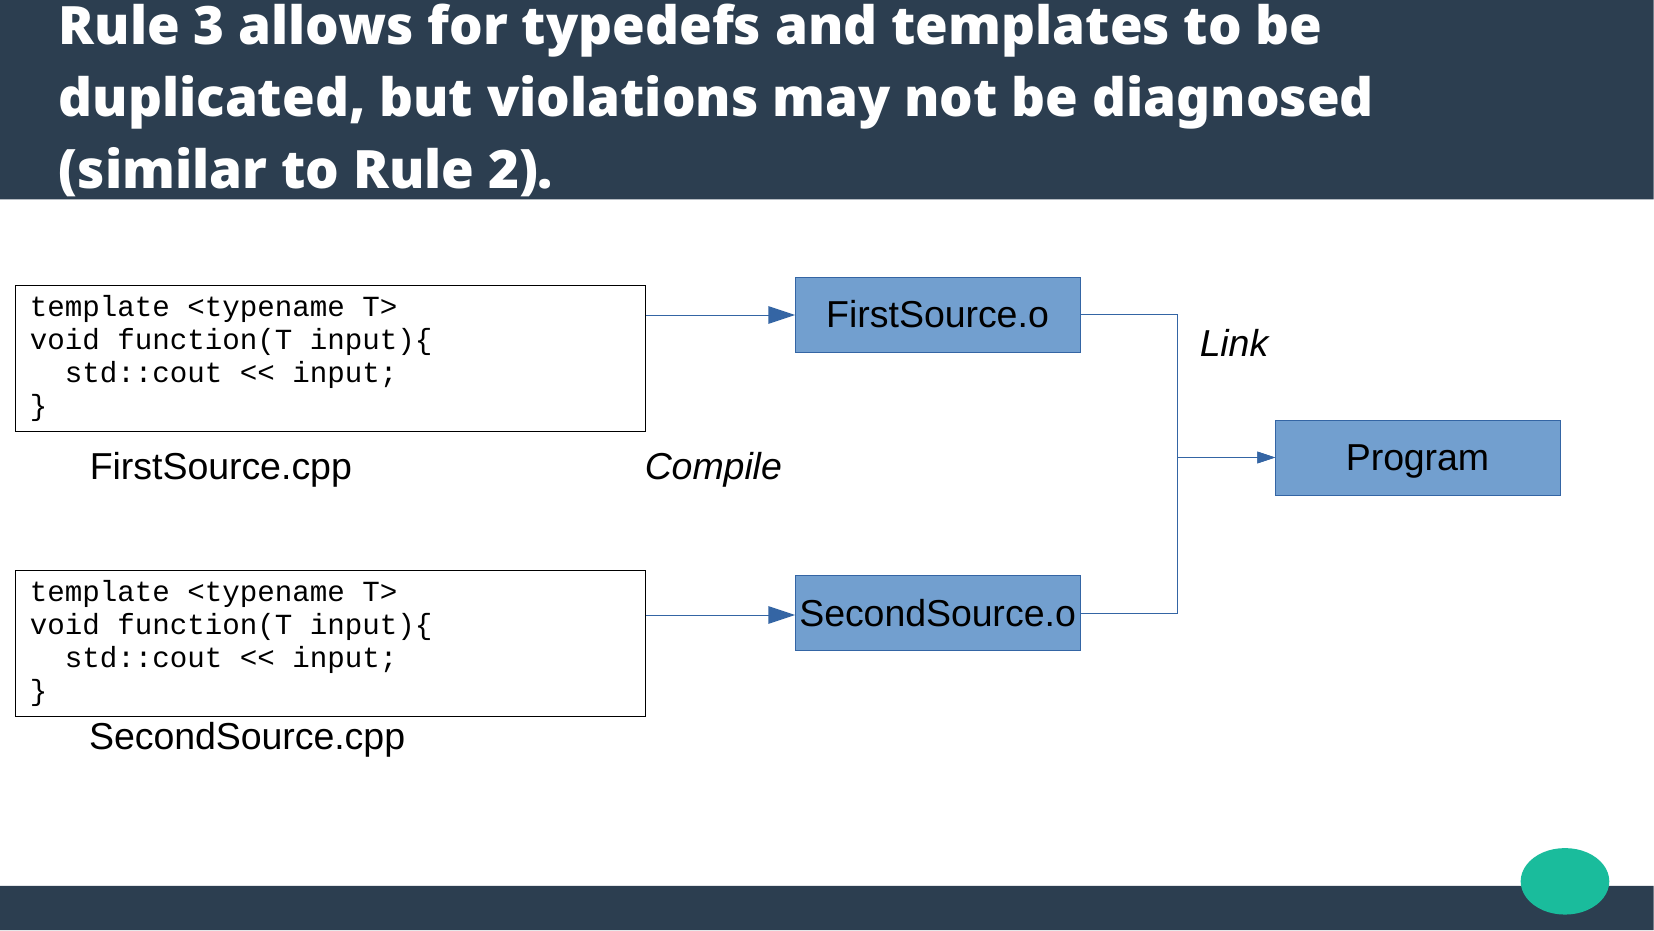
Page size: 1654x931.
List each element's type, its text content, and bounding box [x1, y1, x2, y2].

text_box Program [1275, 420, 1561, 496]
text_box FirstSource.o [795, 277, 1081, 353]
text_box FirstSource.cpp [75, 438, 367, 496]
text_box Compile [630, 438, 797, 496]
text_box Link [1185, 314, 1284, 372]
text_box SecondSource.cpp [74, 717, 421, 766]
text_box SecondSource.o [795, 575, 1081, 651]
text_box template <typename T> void function(T input){ std::cout << input; } [15, 570, 646, 717]
text_box template <typename T> void function(T input){ std::cout << input; } [15, 285, 646, 432]
title Rule 3 allows for typedefs and templates to be duplicated, but violations may not be diagnosed (similar to Rule 2). [59, 37, 1595, 156]
